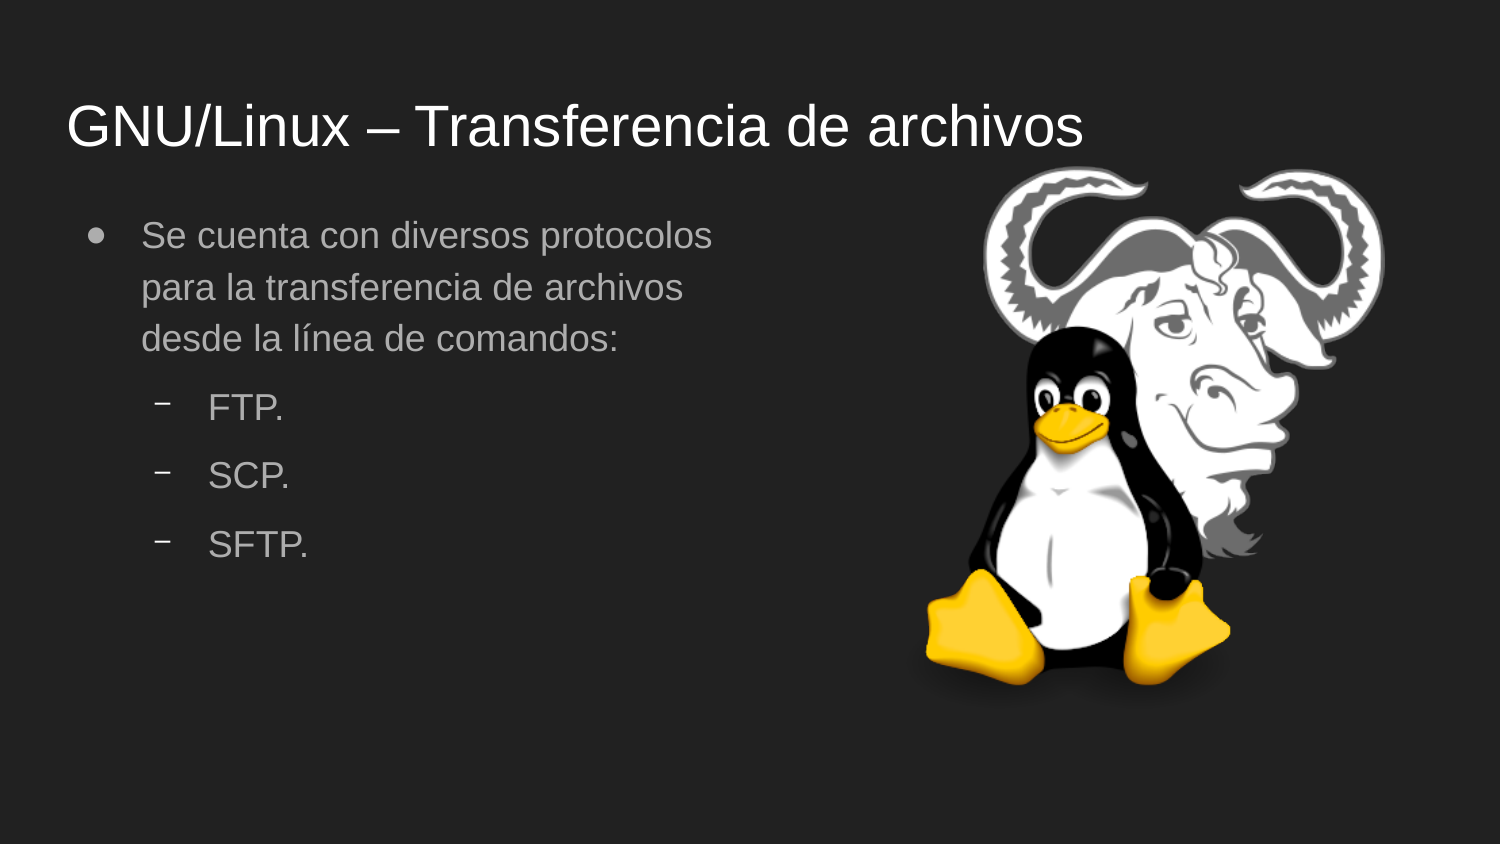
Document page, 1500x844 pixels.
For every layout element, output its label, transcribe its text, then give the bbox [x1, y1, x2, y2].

picture [906, 166, 1385, 710]
title GNU/Linux – Transferencia de archivos [51, 72, 1449, 167]
list Se cuenta con diversos protocolos para la transferencia de archivos desde la línea de comandos: FTP. SCP. SFTP. [51, 189, 750, 750]
